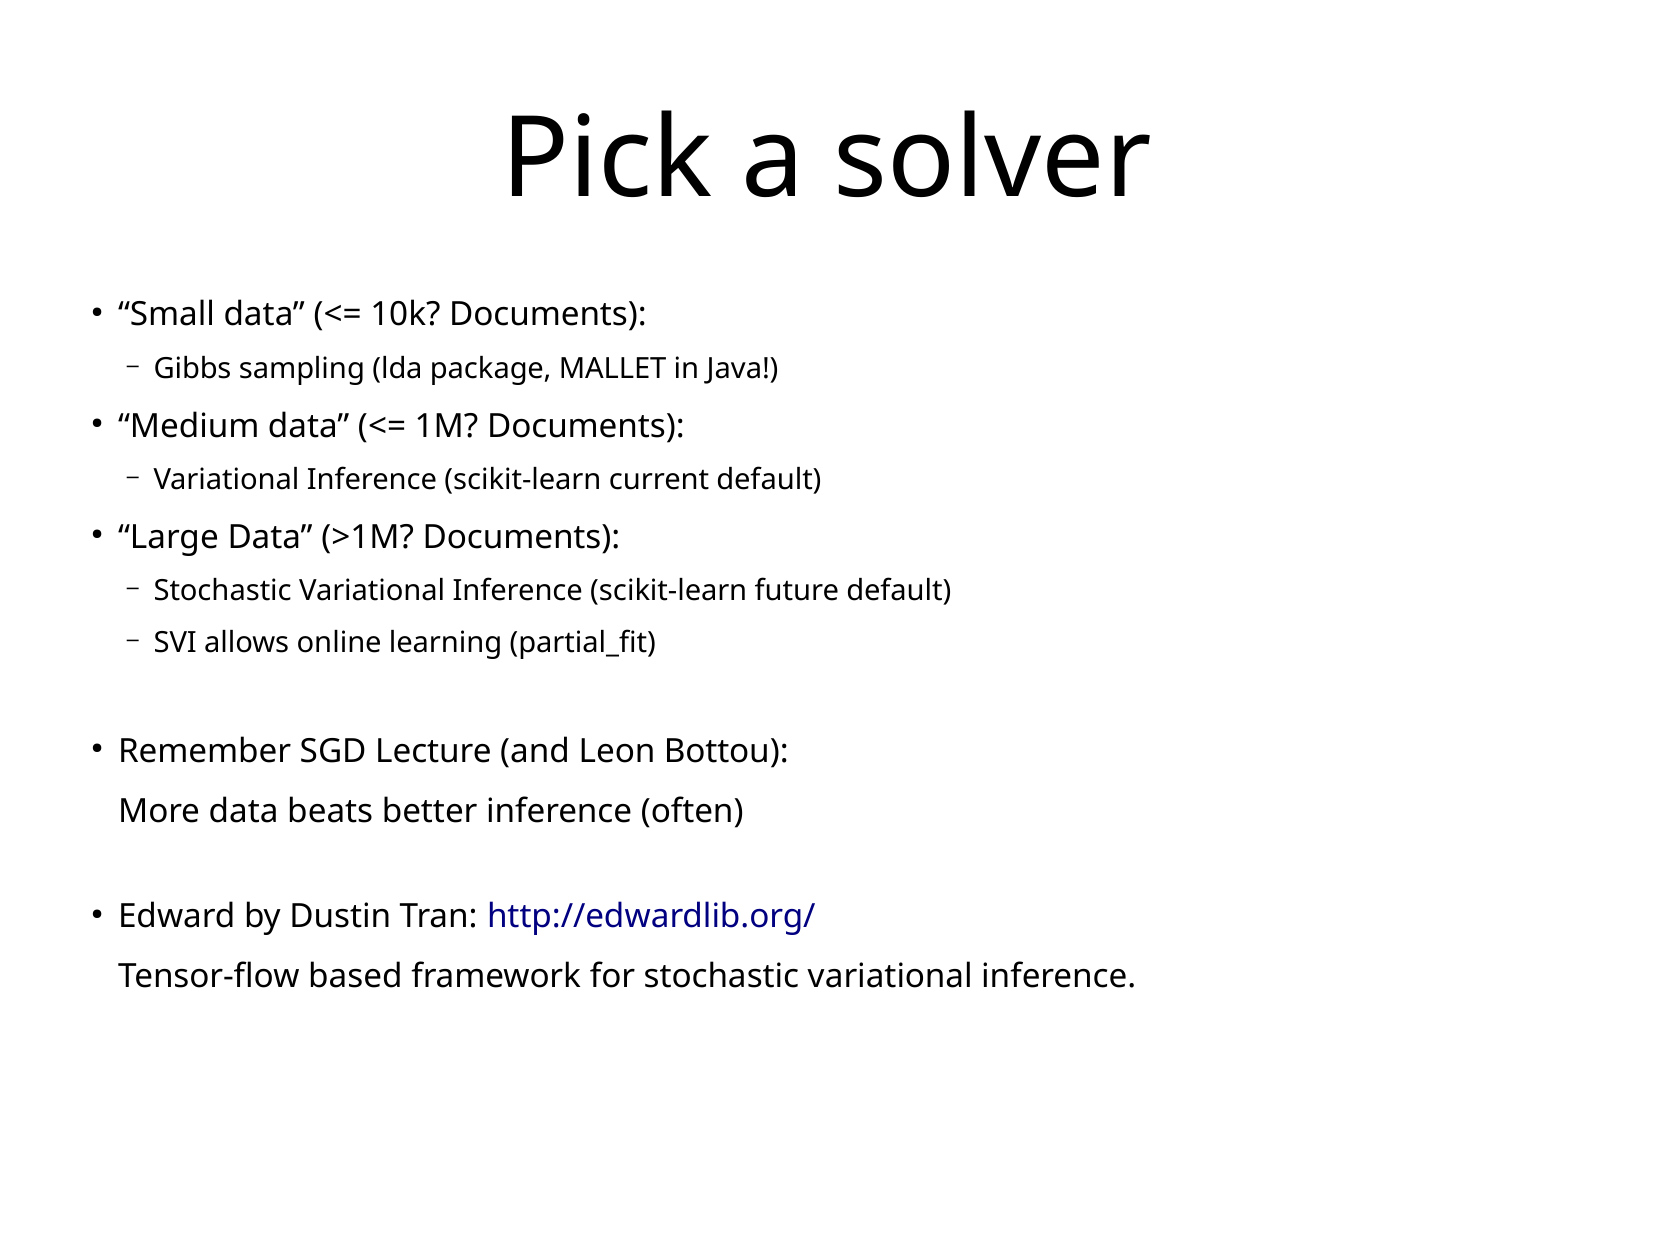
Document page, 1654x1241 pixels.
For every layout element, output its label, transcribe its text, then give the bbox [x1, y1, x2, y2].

title Pick a solver [82, 49, 1571, 257]
list “Small data” (<= 10k? Documents): Gibbs sampling (lda package, MALLET in Java!) “Medium data” (<= 1M? Documents): Variational Inference (scikit-learn current default) “Large Data” (>1M? Documents): Stochastic Variational Inference (scikit-learn future default) SVI allows online learning (partial_fit) Remember SGD Lecture (and Leon Bottou): More data beats better inference (often) Edward by Dustin Tran: http://edwardlib.org/ Tensor-flow based framework for stochastic variational inference. [82, 290, 1571, 1010]
